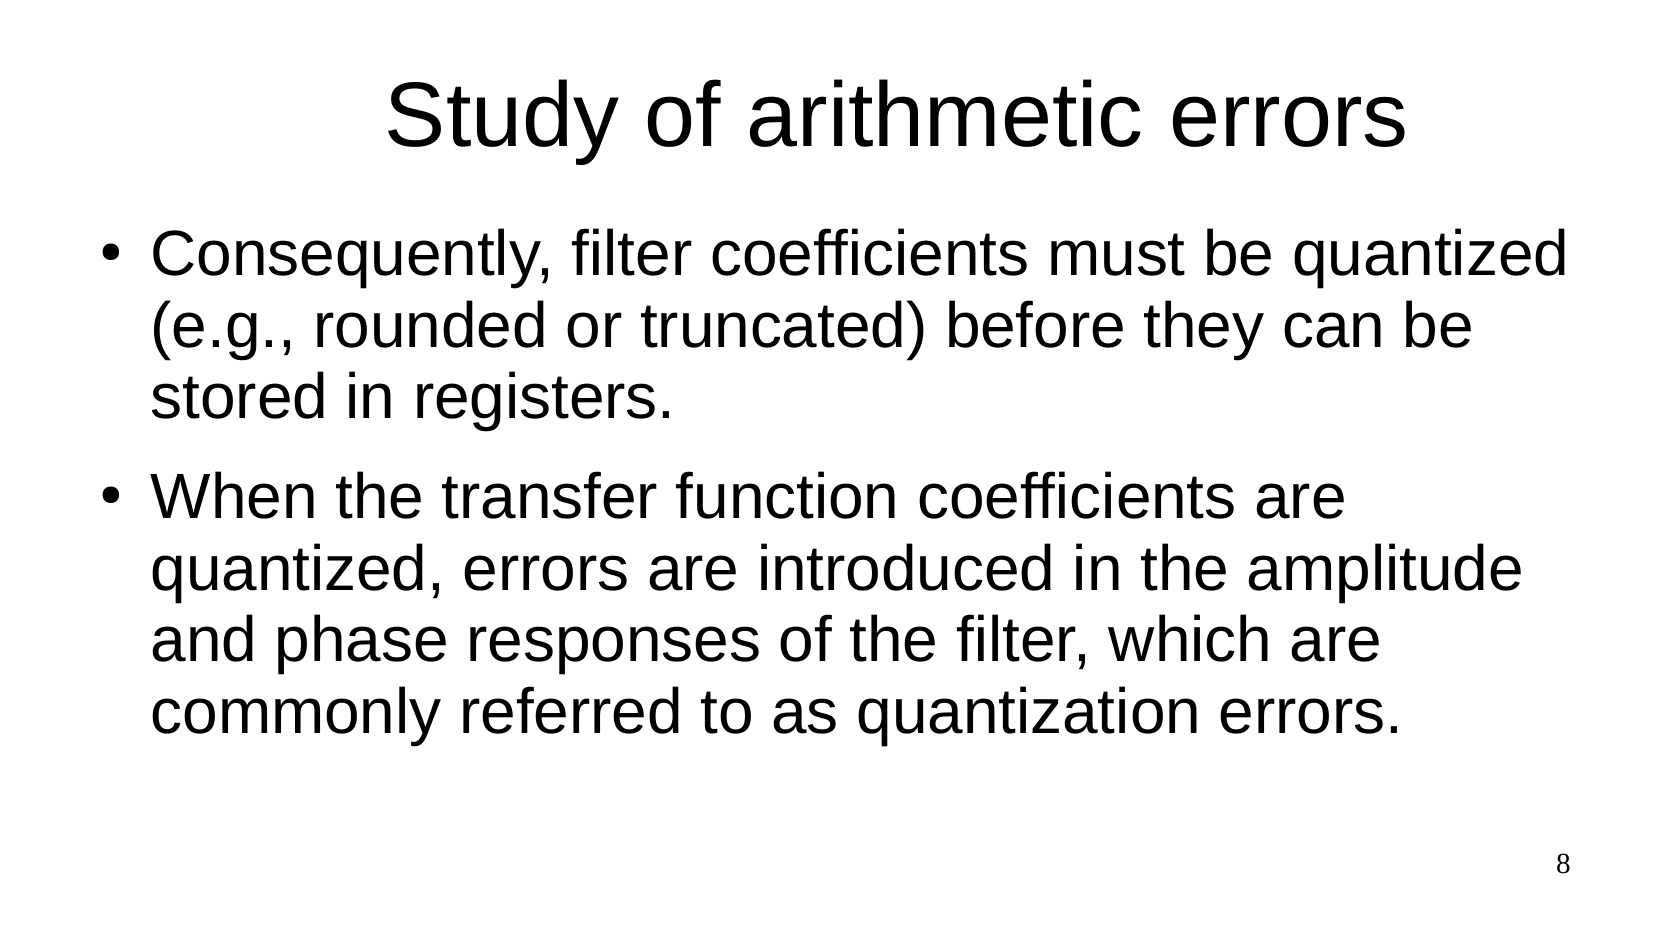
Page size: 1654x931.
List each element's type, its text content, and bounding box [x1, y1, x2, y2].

list Consequently, ﬁlter coefﬁcients must be quantized (e.g., rounded or truncated) before they can be stored in registers. When the transfer function coefﬁcients are quantized, errors are introduced in the amplitude and phase responses of the ﬁlter, which are commonly referred to as quantization errors. [82, 217, 1571, 758]
title Study of arithmetic errors [82, 37, 1571, 193]
